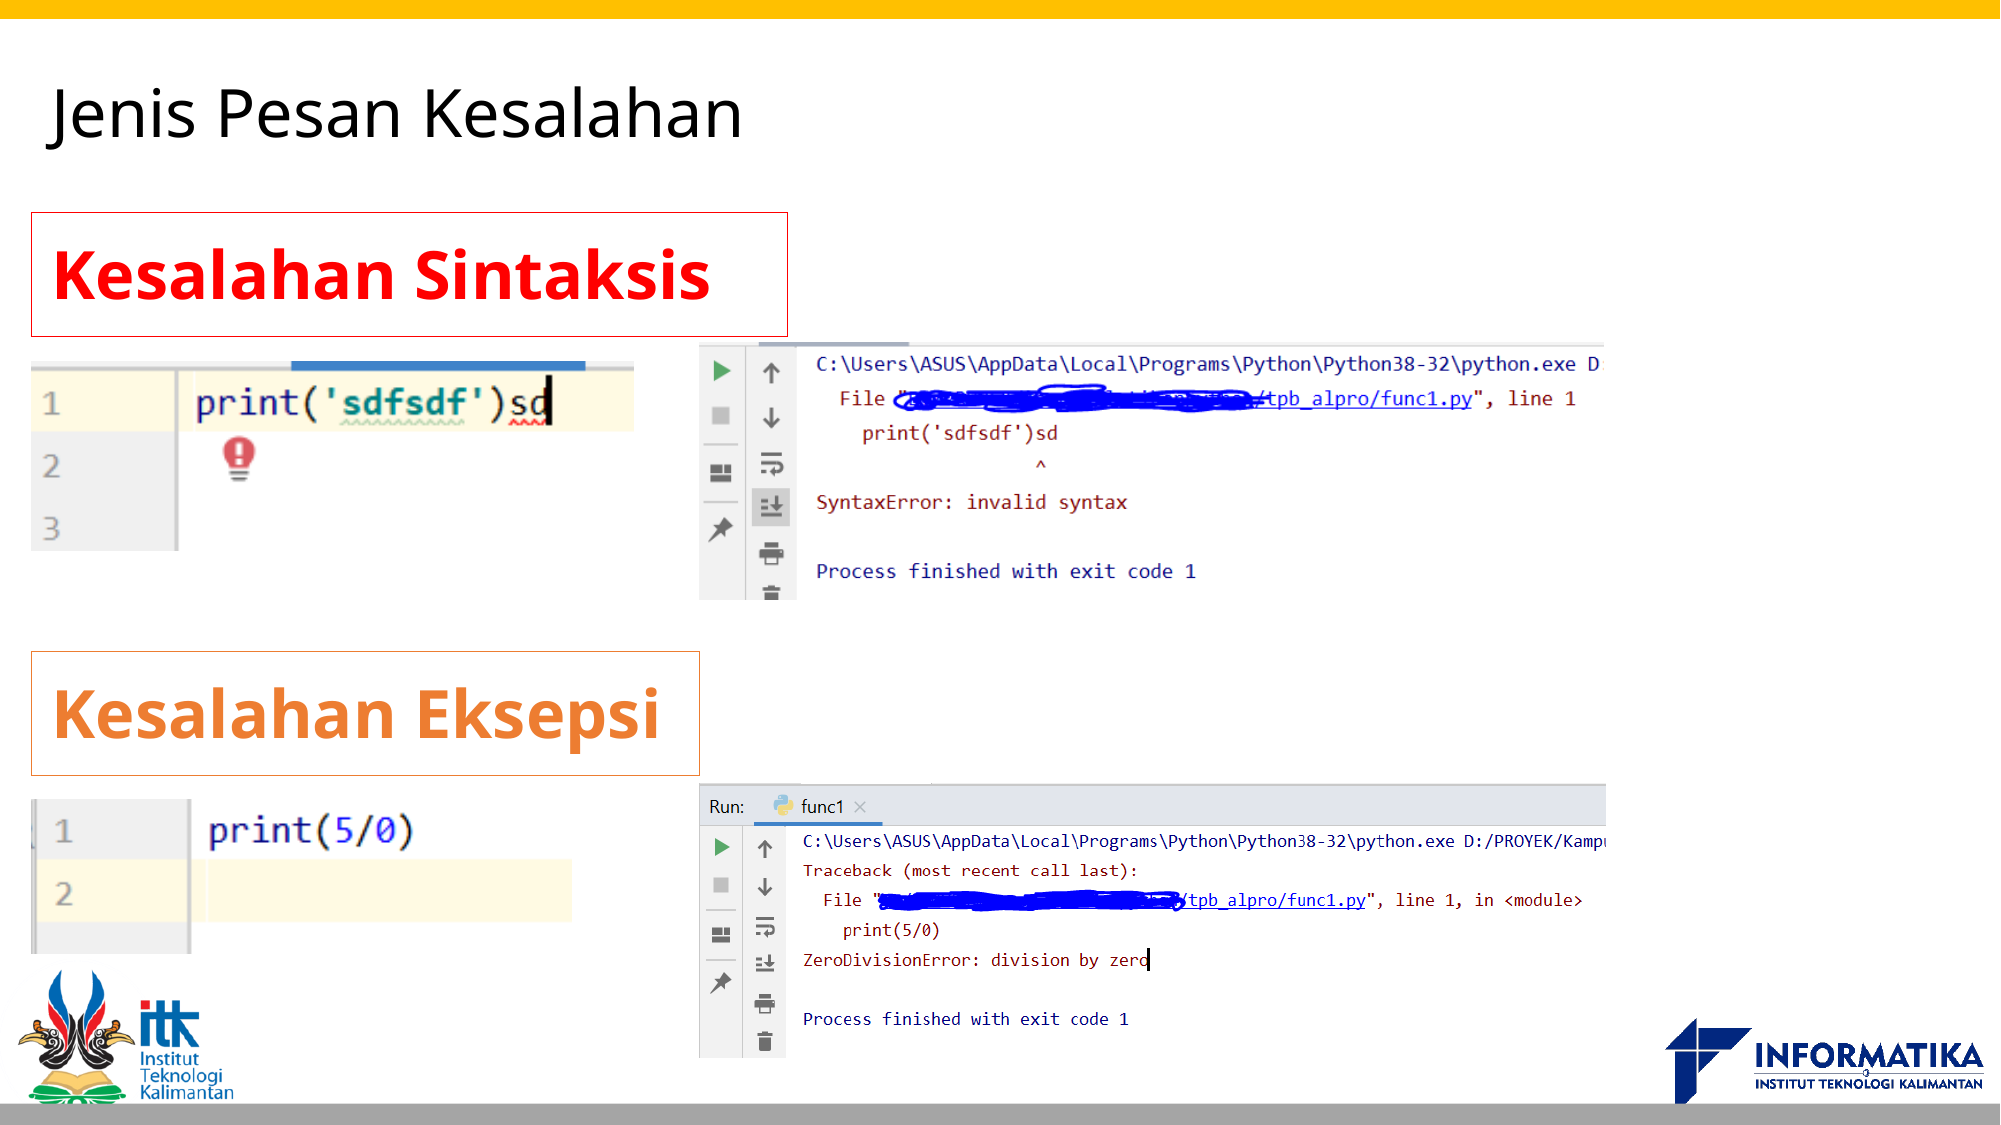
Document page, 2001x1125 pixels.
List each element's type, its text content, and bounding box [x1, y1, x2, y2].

picture [699, 342, 1604, 600]
picture [1664, 1017, 1984, 1103]
text_box [0, 0, 2000, 19]
text_box Kesalahan Eksepsi [31, 651, 700, 776]
picture [699, 783, 1606, 1058]
picture [31, 361, 634, 551]
title Jenis Pesan Kesalahan [31, 60, 1926, 185]
text_box Kesalahan Sintaksis [31, 212, 788, 337]
picture [0, 799, 572, 1103]
